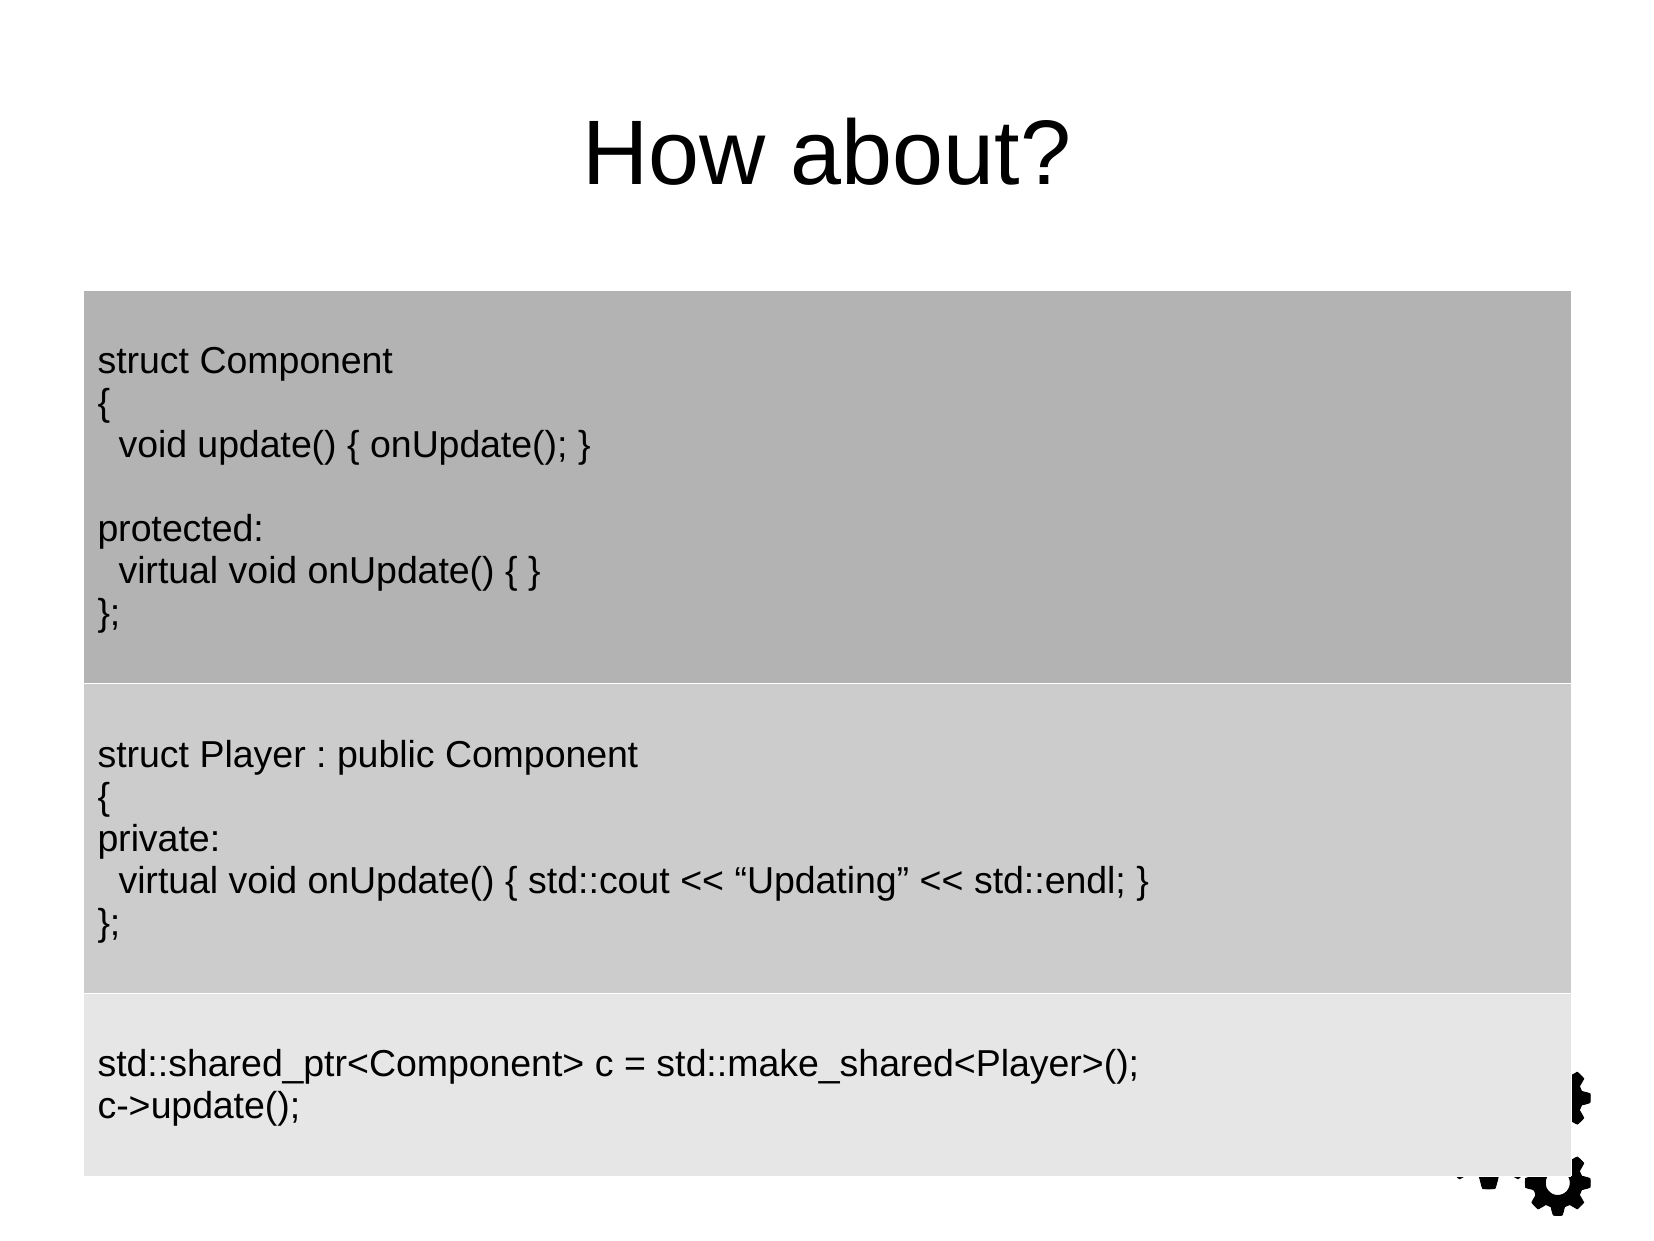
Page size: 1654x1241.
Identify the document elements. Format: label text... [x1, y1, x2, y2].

table_cell struct Player : public Component { private: virtual void onUpdate() { std::cout << “Updating” << std::endl; } }; [84, 684, 1571, 993]
picture [1440, 1065, 1591, 1216]
table_header struct Component { void update() { onUpdate(); } protected: virtual void onUpdate() { } }; [84, 291, 1571, 683]
table_cell std::shared_ptr<Component> c = std::make_shared<Player>(); c->update(); [84, 994, 1571, 1176]
title How about? [82, 49, 1571, 257]
